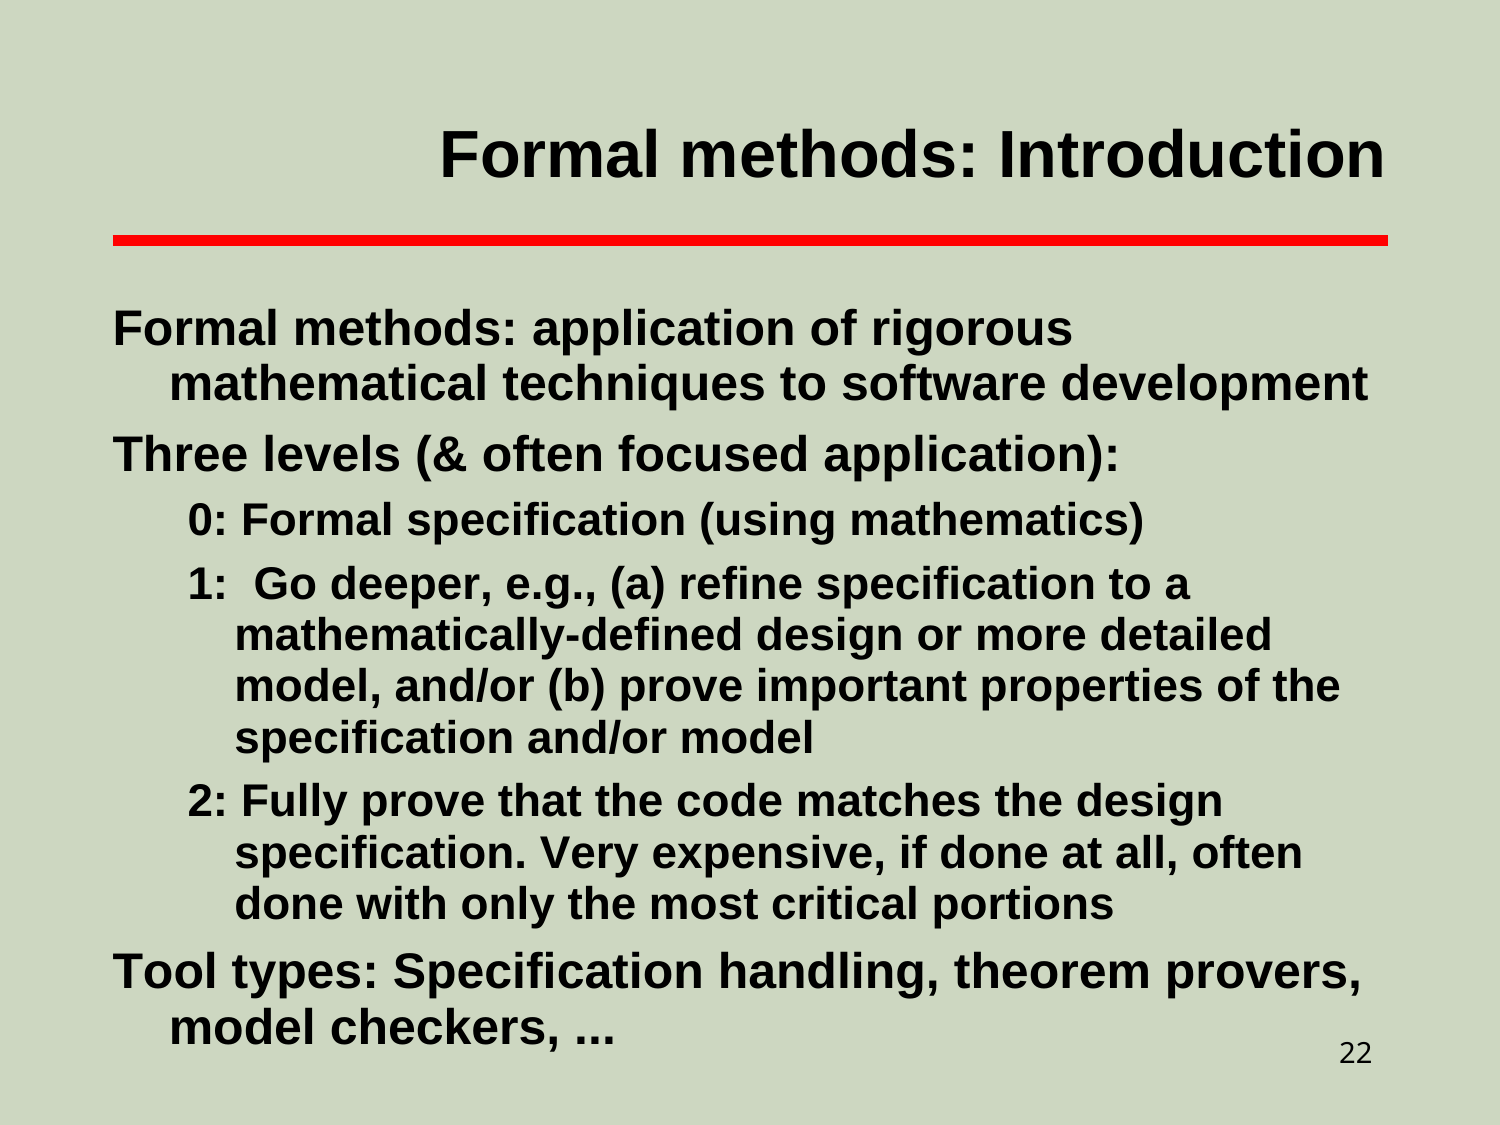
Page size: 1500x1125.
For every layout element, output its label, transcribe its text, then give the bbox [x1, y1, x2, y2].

title Formal methods: Introduction [337, 85, 1388, 224]
list Formal methods: application of rigorous mathematical techniques to software development Three levels (& often focused application): 0: Formal specification (using mathematics) 1: Go deeper, e.g., (a) refine specification to a mathematically-defined design or more detailed model, and/or (b) prove important properties of the specification and/or model 2: Fully prove that the code matches the design specification. Very expensive, if done at all, often done with only the most critical portions Tool types: Specification handling, theorem provers, model checkers, ... [112, 299, 1388, 1111]
